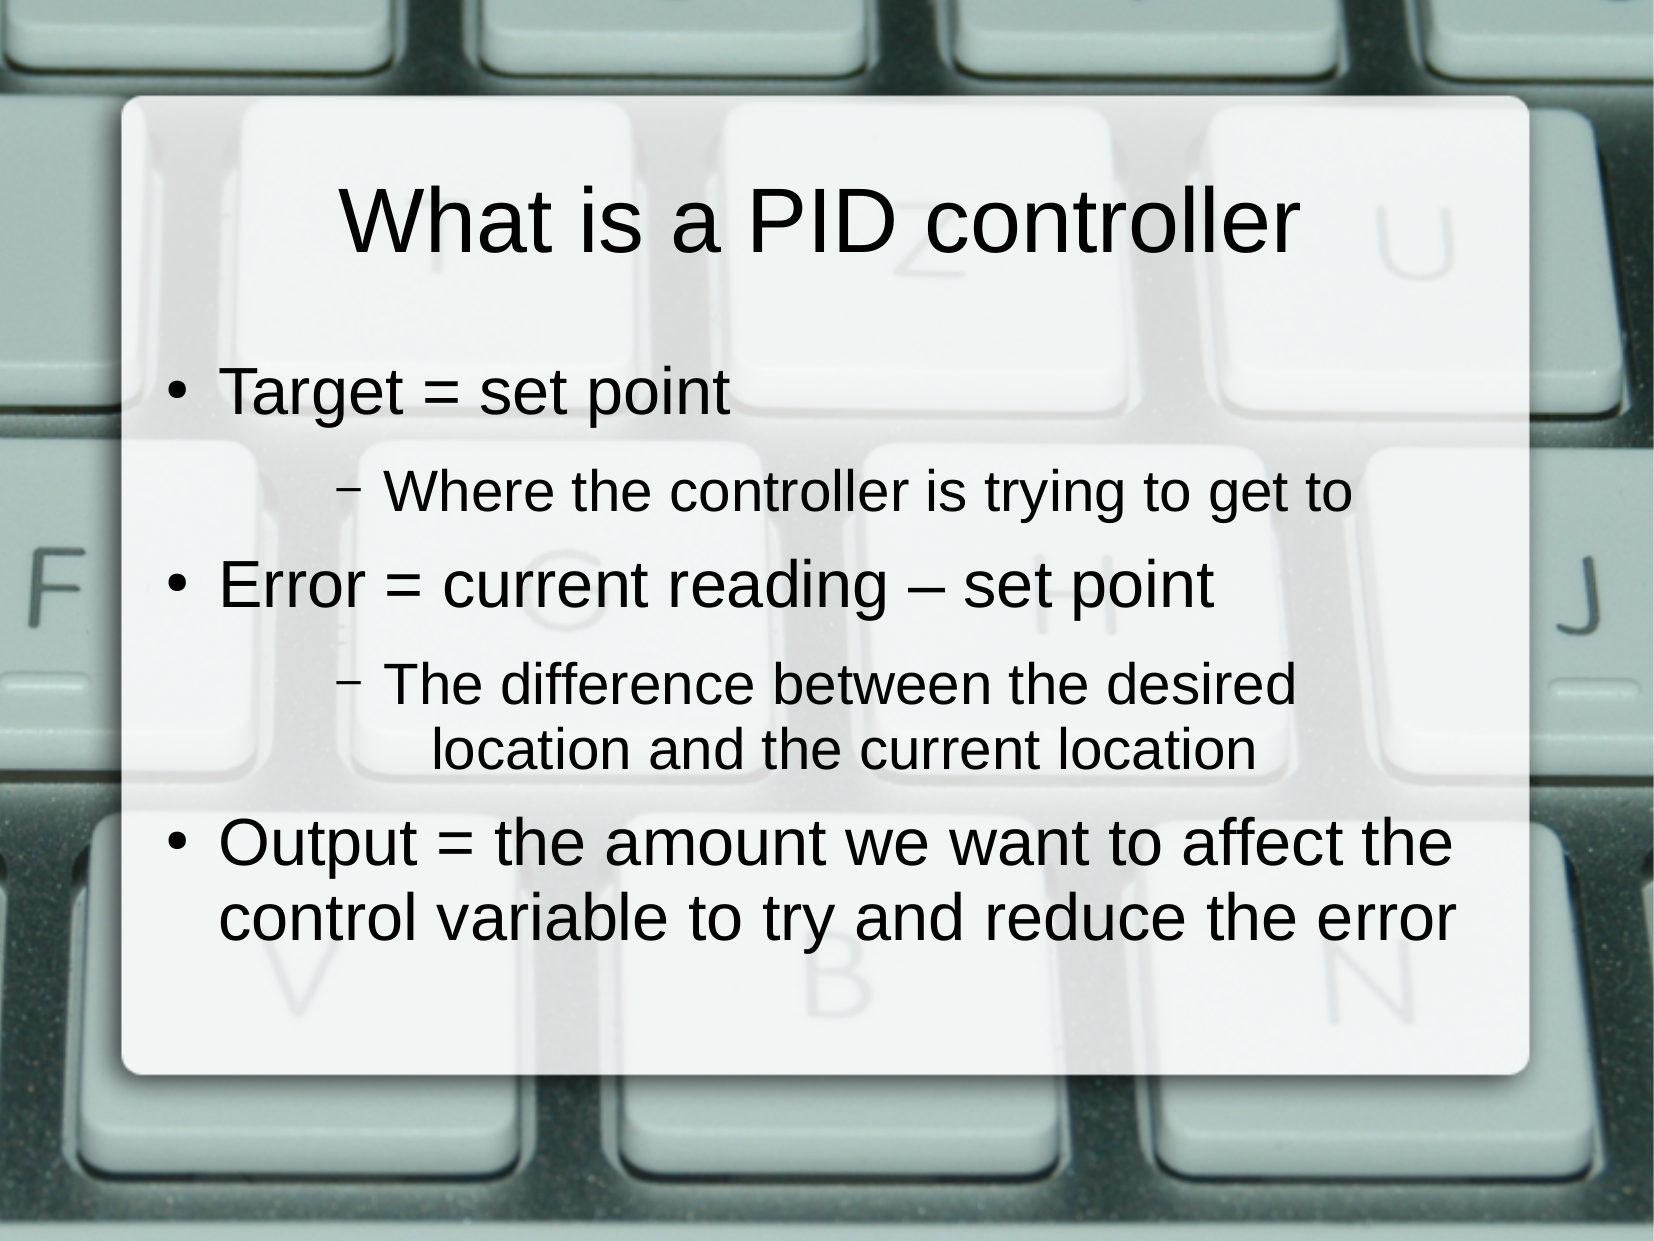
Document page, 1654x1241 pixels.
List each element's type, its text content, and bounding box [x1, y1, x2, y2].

title What is a PID controller [135, 117, 1506, 325]
picture [0, 0, 1654, 1241]
list Target = set point Where the controller is trying to get to Error = current reading – set point The difference between the desired location and the current location Output = the amount we want to affect the control variable to try and reduce the error [147, 354, 1506, 1063]
